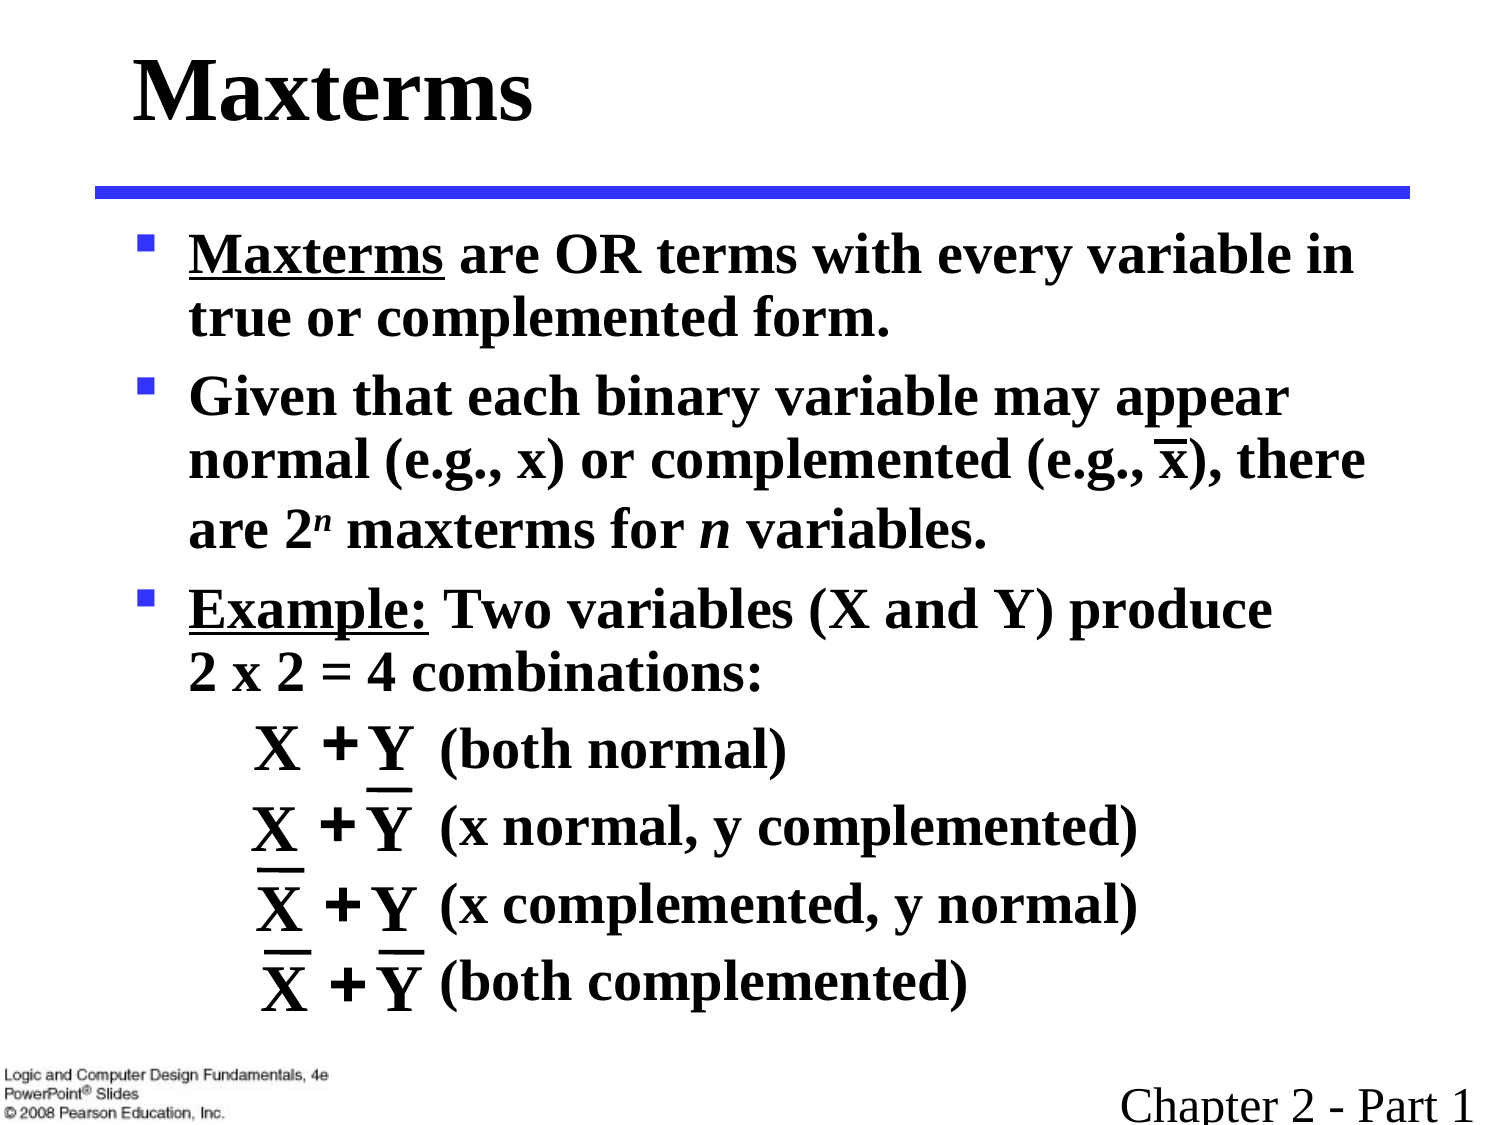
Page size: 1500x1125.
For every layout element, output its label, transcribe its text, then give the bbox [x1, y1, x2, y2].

text_box  [320, 696, 361, 777]
text_box X [255, 864, 304, 945]
text_box Y [367, 703, 416, 784]
text_box Y [375, 944, 424, 1025]
text_box  [323, 857, 363, 938]
title Maxterms [117, 0, 1393, 168]
text_box X [250, 784, 299, 865]
text_box X [252, 703, 302, 784]
text_box Y [364, 784, 414, 865]
picture [4, 1066, 329, 1123]
text_box  [318, 777, 358, 858]
text_box  [328, 937, 368, 1018]
text_box X [260, 944, 309, 1025]
text_box Y [370, 864, 419, 945]
list Maxterms are OR terms with every variable in true or complemented form. Given that each binary variable may appear normal (e.g., x) or complemented (e.g., x), there are 2n maxterms for n variables. Example: Two variables (X and Y) produce 2 x 2 = 4 combinations: (both normal) (x normal, y complemented) (x complemented, y normal) (both complemented) [117, 215, 1393, 1116]
